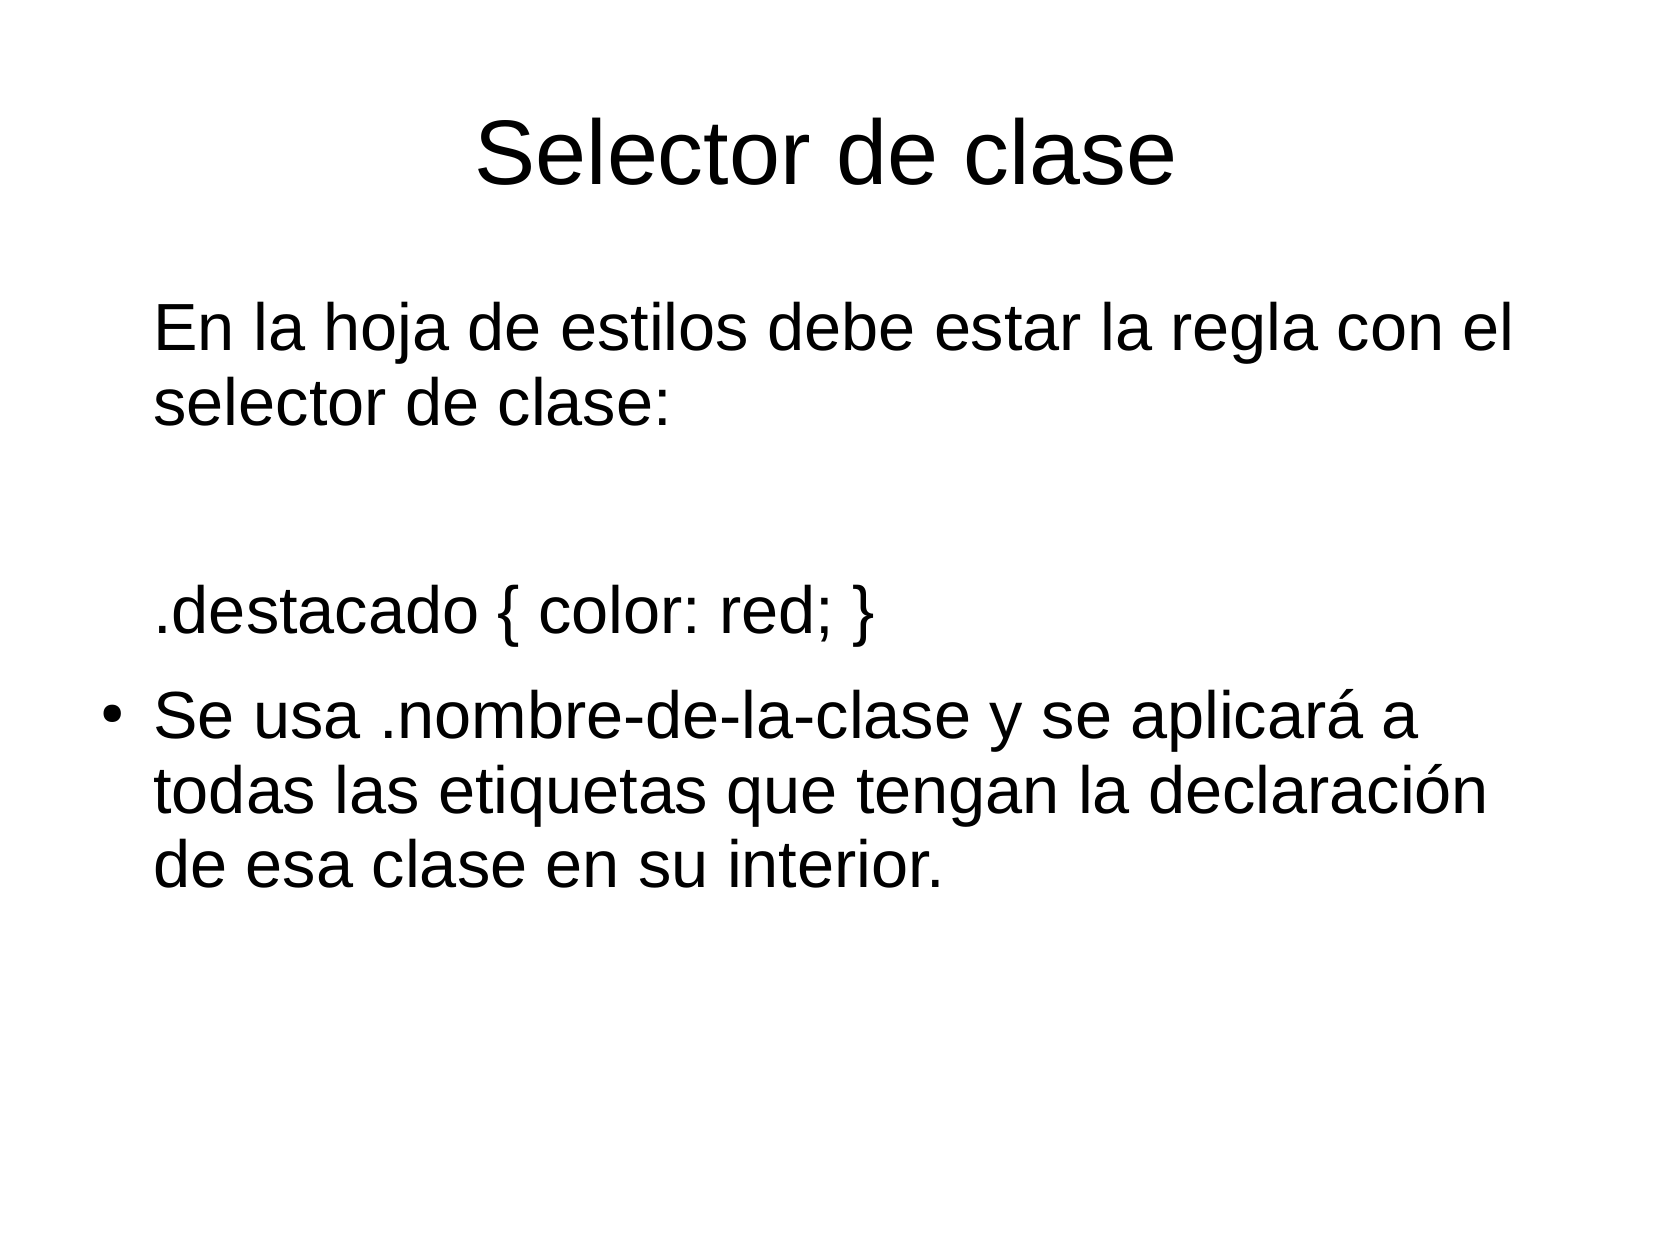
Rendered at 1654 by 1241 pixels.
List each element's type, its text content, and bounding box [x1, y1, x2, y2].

title Selector de clase [82, 49, 1571, 257]
list En la hoja de estilos debe estar la regla con el selector de clase: .destacado { color: red; } Se usa .nombre-de-la-clase y se aplicará a todas las etiquetas que tengan la declaración de esa clase en su interior. [82, 290, 1538, 1010]
